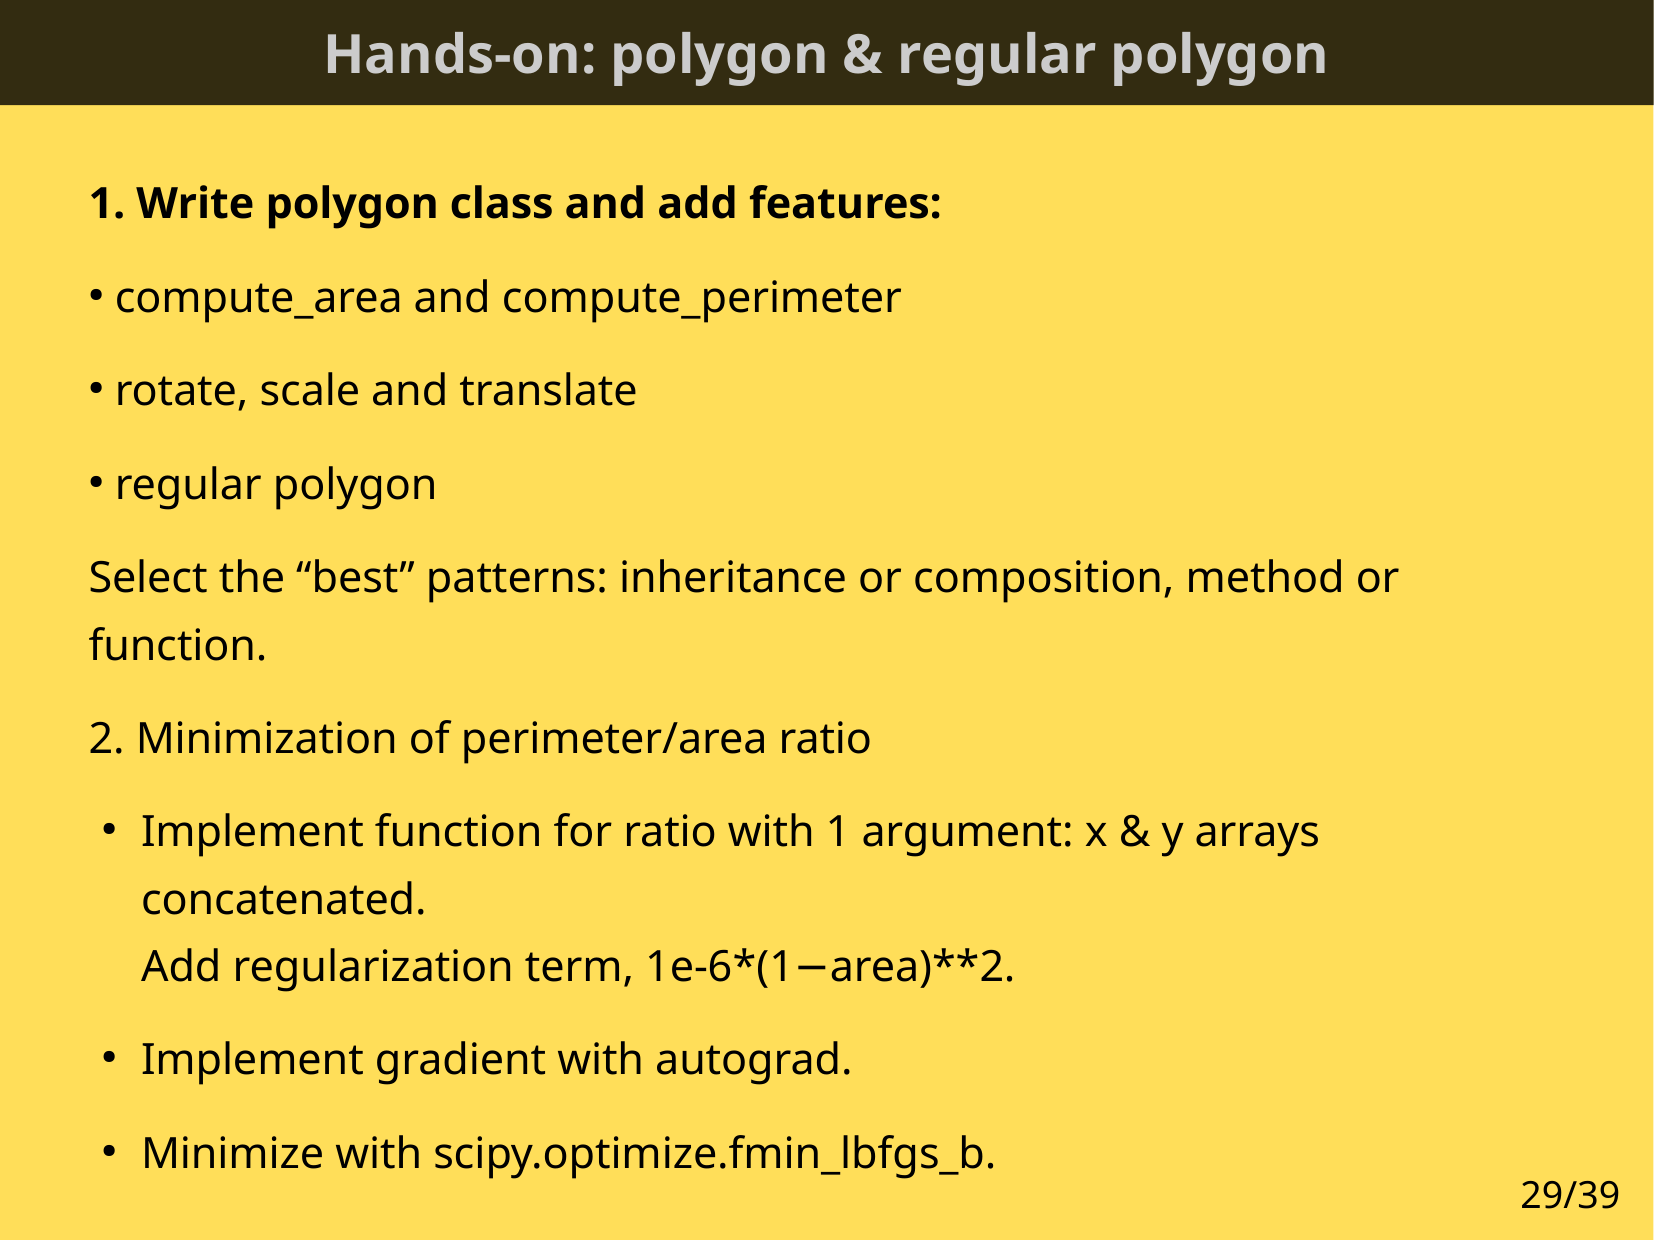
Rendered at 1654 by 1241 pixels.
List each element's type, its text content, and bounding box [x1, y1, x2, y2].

title Hands-on: polygon & regular polygon [0, 0, 1654, 105]
list 1. Write polygon class and add features: compute_area and compute_perimeter rotate, scale and translate regular polygon Select the “best” patterns: inheritance or composition, method or function. 2. Minimization of perimeter/area ratio Implement function for ratio with 1 argument: x & y arrays concatenated. Add regularization term, 1e-6*(1−area)**2. Implement gradient with autograd. Minimize with scipy.optimize.fmin_lbfgs_b. [0, 105, 1654, 1241]
